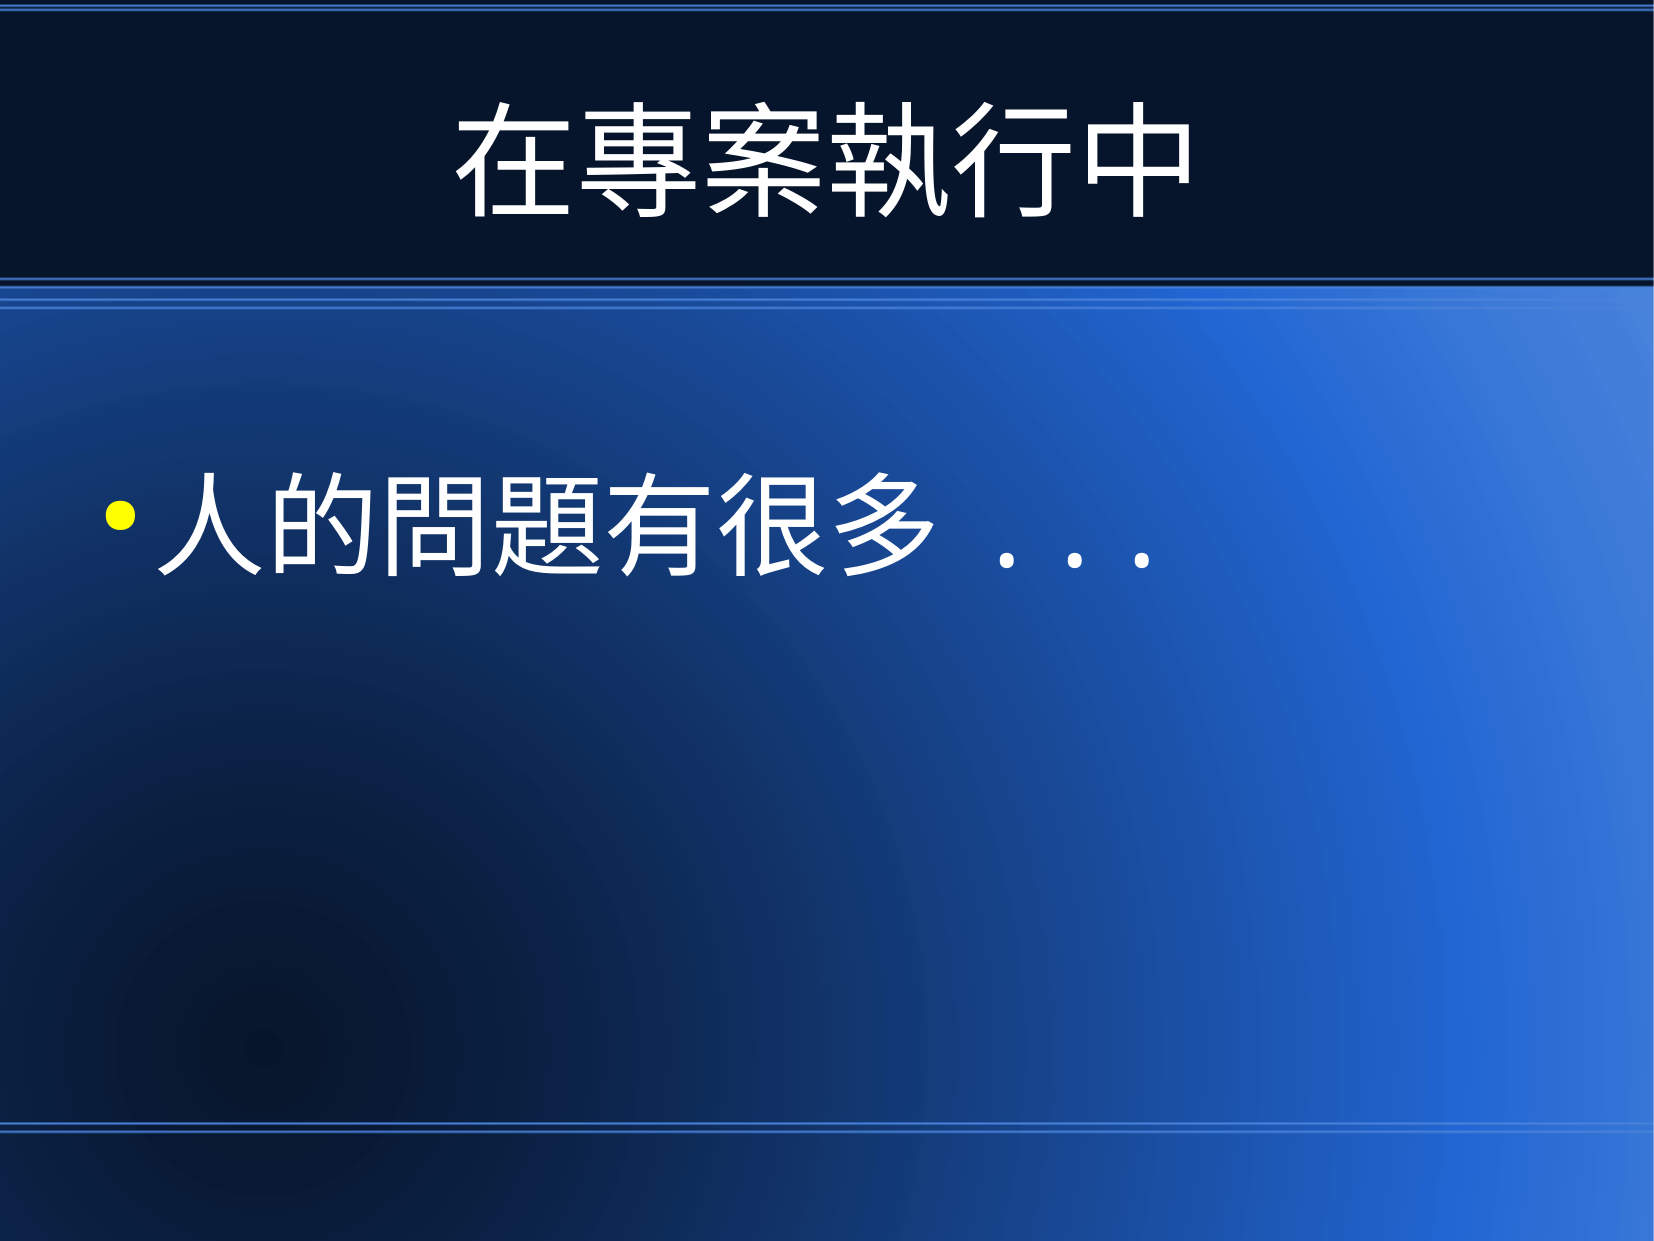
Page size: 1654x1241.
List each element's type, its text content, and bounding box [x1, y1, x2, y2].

list 人的問題有很多... [82, 355, 1571, 1241]
picture [0, 0, 1654, 1241]
title 在專案執行中 [82, 49, 1571, 257]
